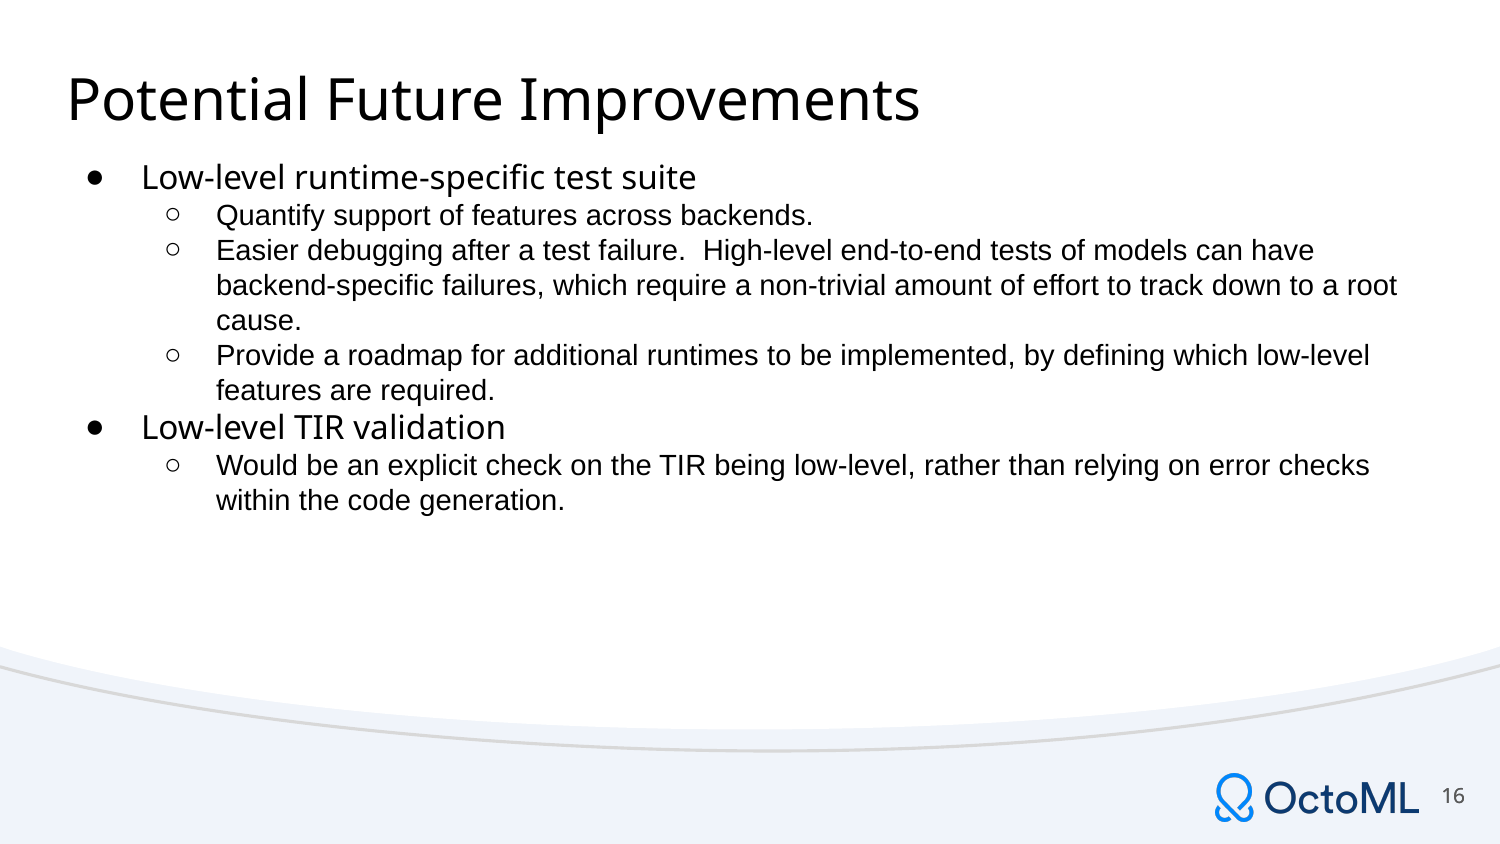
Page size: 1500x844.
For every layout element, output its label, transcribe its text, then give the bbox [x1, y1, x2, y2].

slide_number <number> [1389, 764, 1480, 830]
title Potential Future Improvements [51, 47, 1449, 141]
list Low-level runtime-specific test suite Quantify support of features across backends. Easier debugging after a test failure. High-level end-to-end tests of models can have backend-specific failures, which require a non-trivial amount of effort to track down to a root cause. Provide a roadmap for additional runtimes to be implemented, by defining which low-level features are required. Low-level TIR validation Would be an explicit check on the TIR being low-level, rather than relying on error checks within the code generation. [51, 141, 1449, 667]
picture [1215, 773, 1389, 822]
